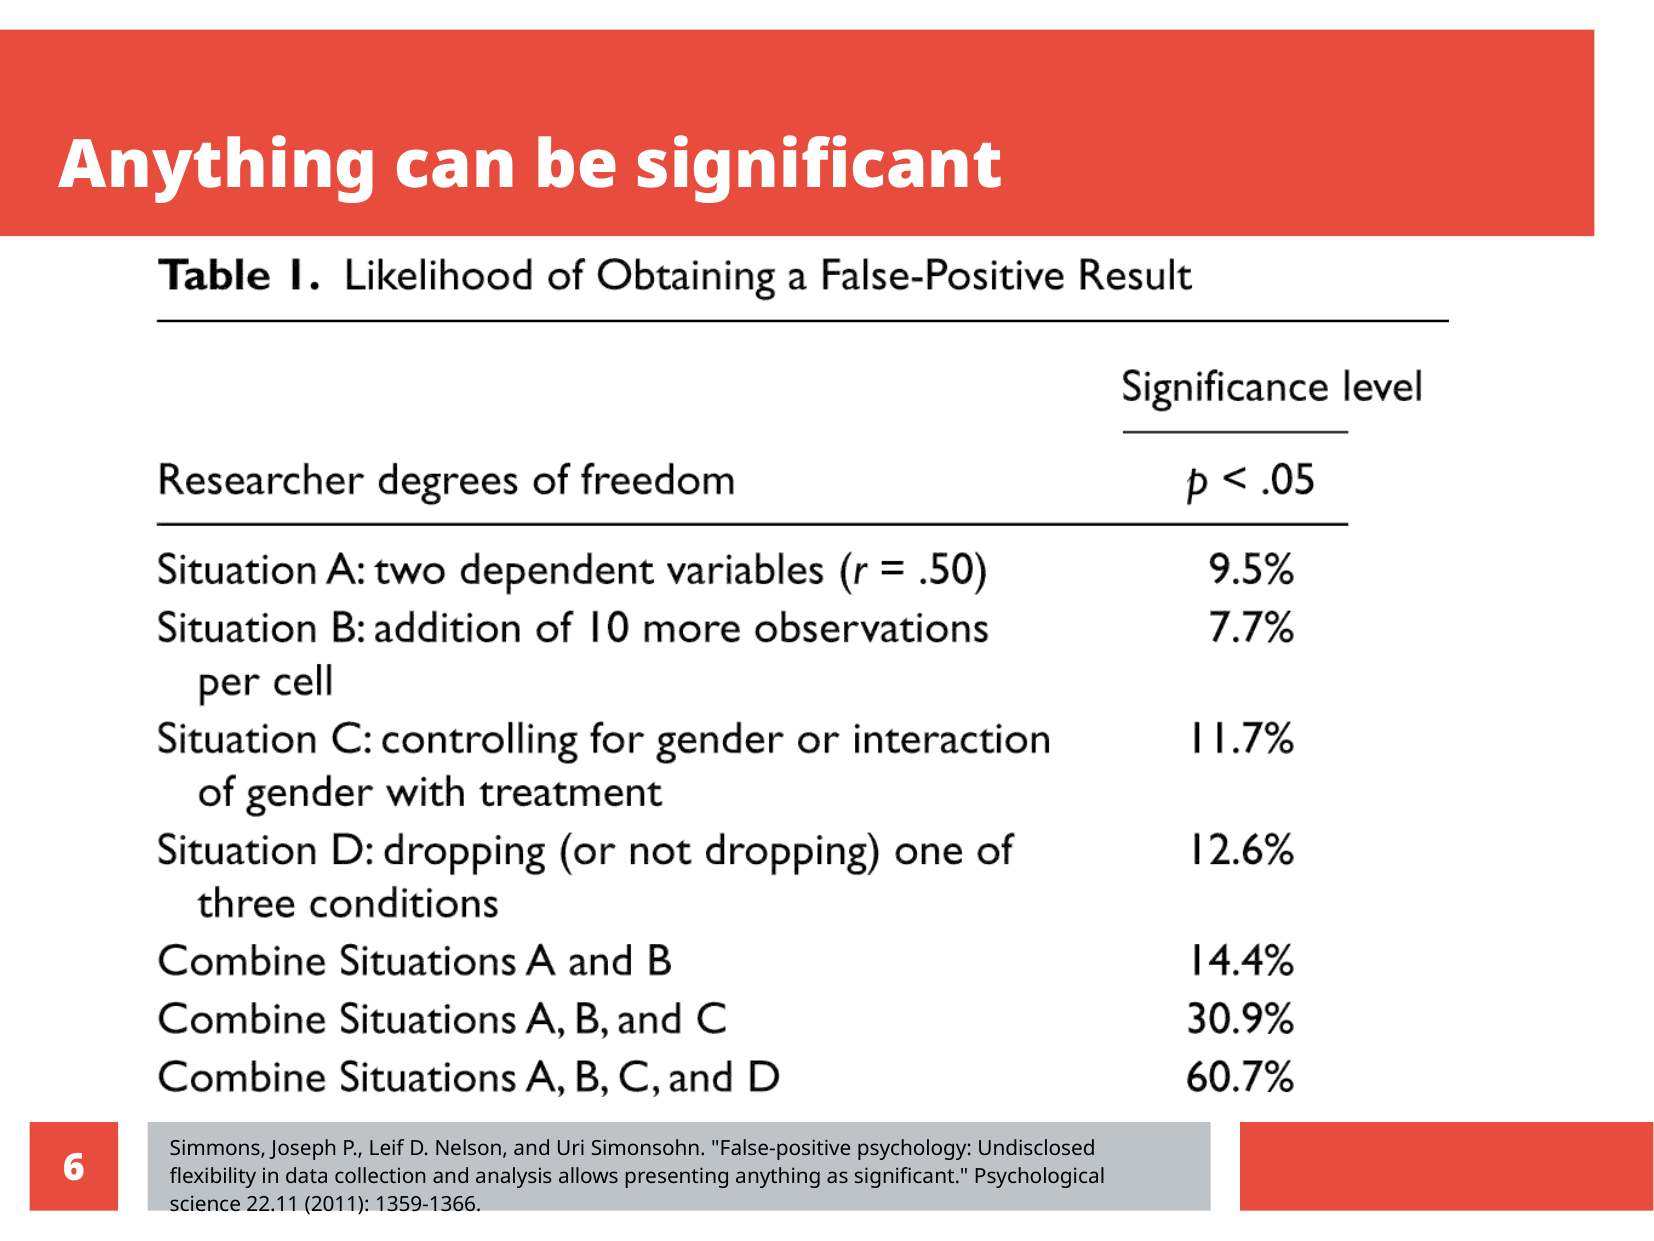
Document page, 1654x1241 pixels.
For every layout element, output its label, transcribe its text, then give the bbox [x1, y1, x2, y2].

picture [156, 258, 1449, 1097]
title Anything can be significant [59, 59, 1595, 207]
text_box Simmons, Joseph P., Leif D. Nelson, and Uri Simonsohn. "False-positive psychology: Undisclosed flexibility in data collection and analysis allows presenting anything as significant." Psychological science 22.11 (2011): 1359-1366. [154, 1125, 1186, 1213]
